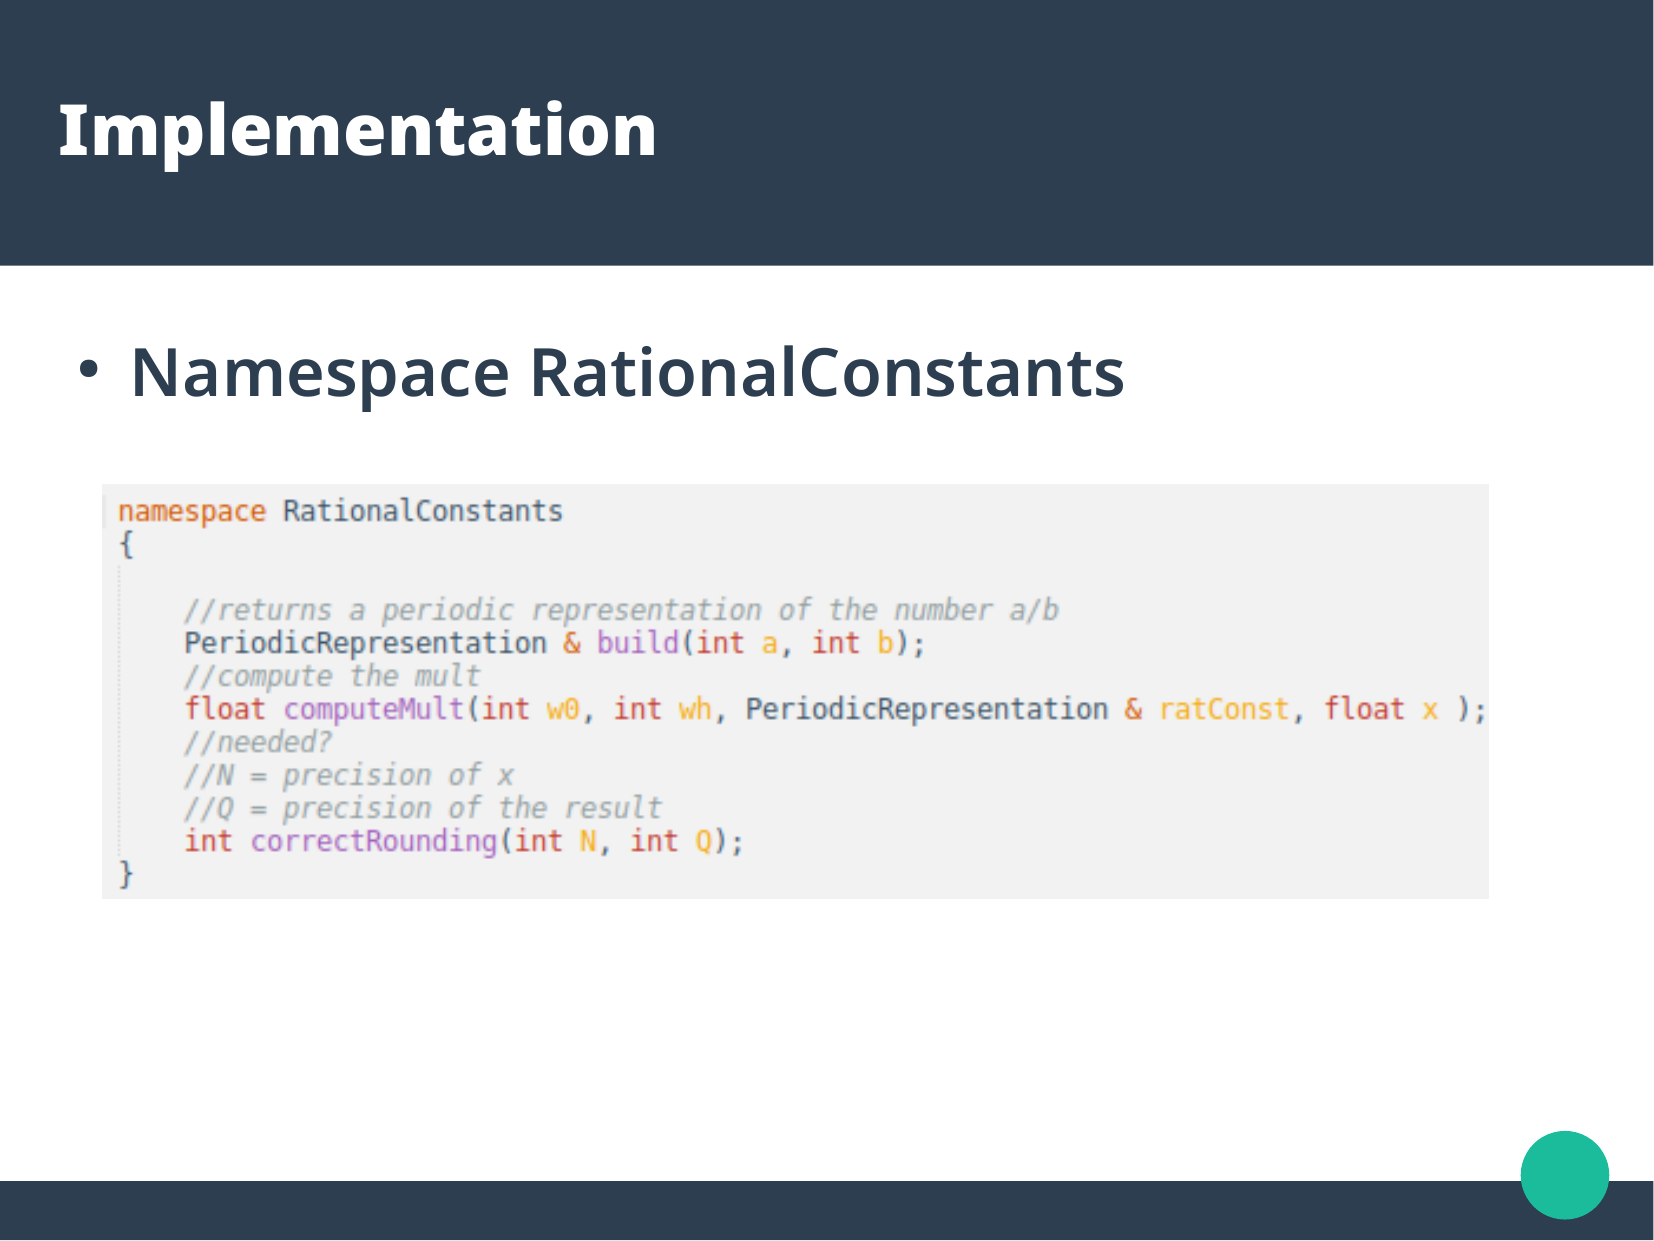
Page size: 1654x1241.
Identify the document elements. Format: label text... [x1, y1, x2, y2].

picture [102, 484, 1489, 899]
list Namespace RationalConstants [59, 324, 1595, 1152]
title Implementation [59, 49, 1595, 207]
